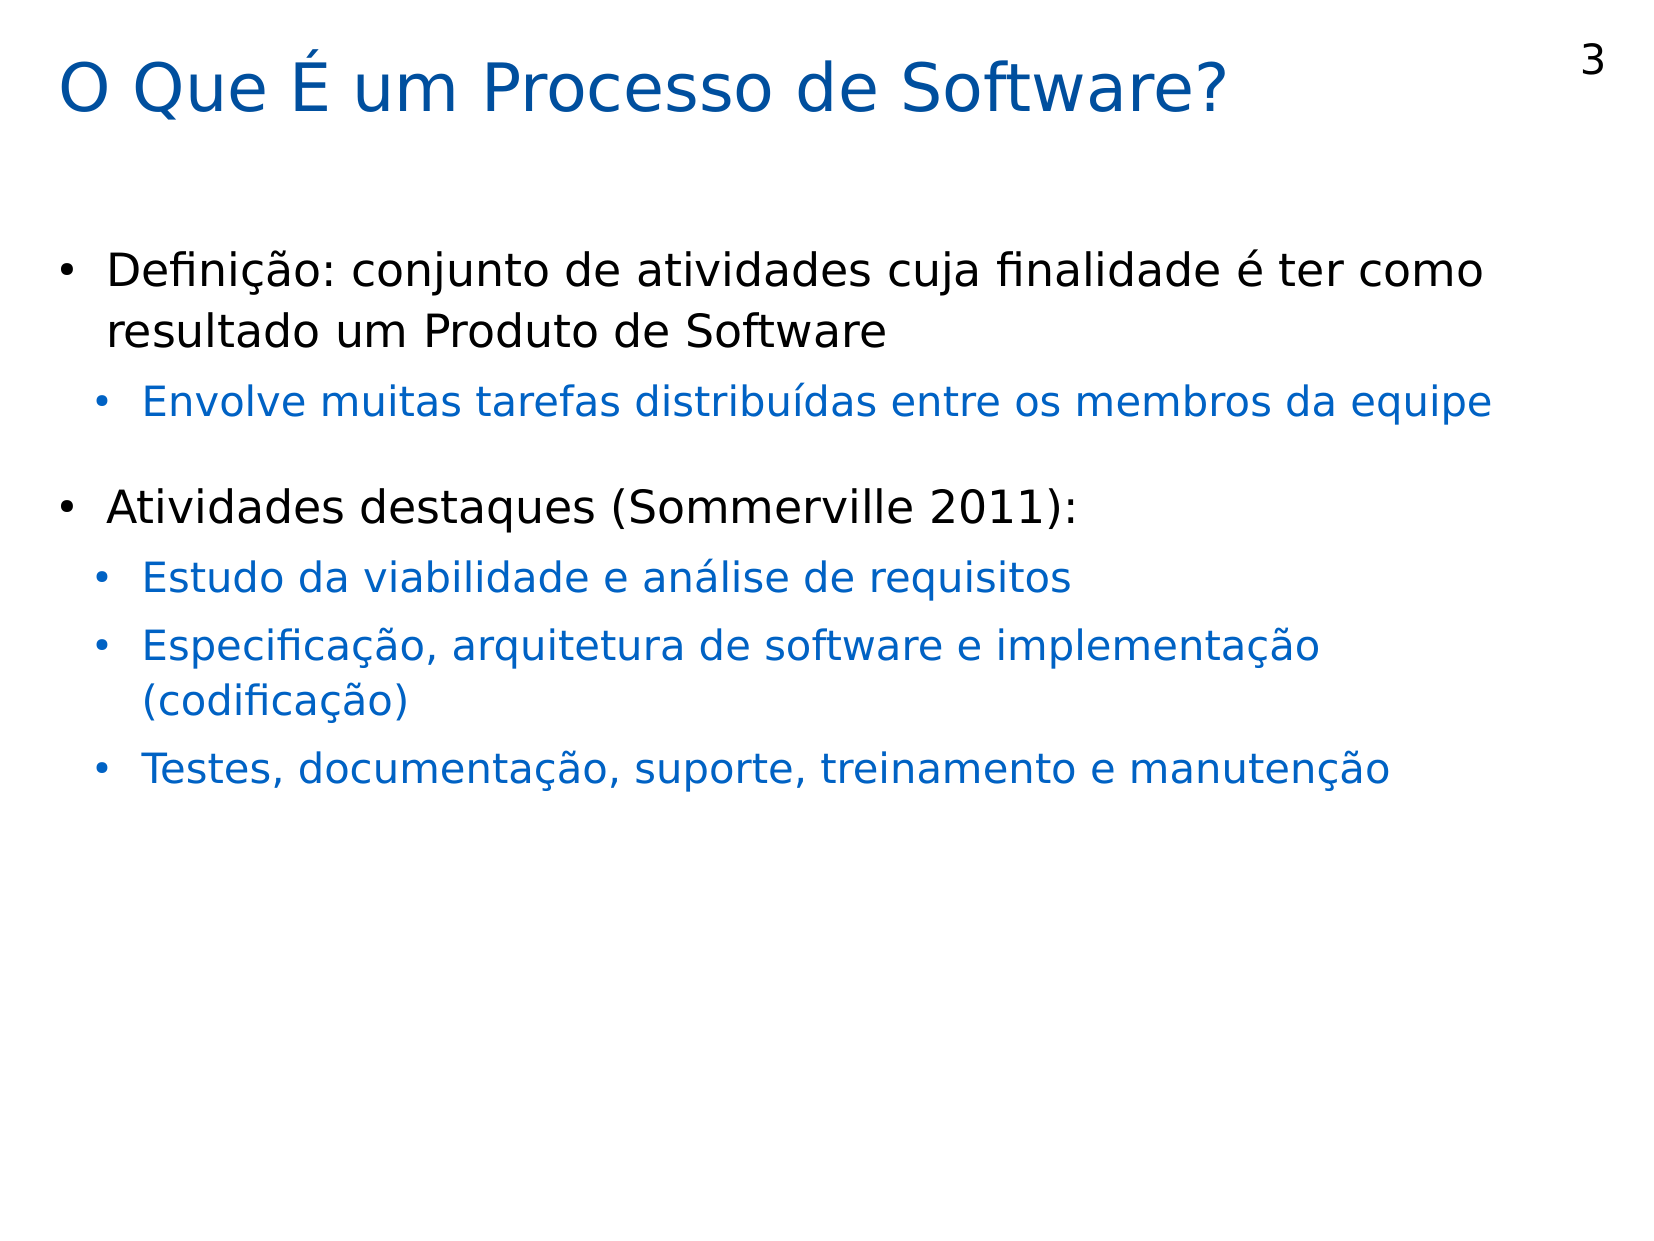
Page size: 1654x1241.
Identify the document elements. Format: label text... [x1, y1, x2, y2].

title O Que É um Processo de Software? [59, 29, 1506, 148]
list Definição: conjunto de atividades cuja finalidade é ter como resultado um Produto de Software Envolve muitas tarefas distribuídas entre os membros da equipe Atividades destaques (Sommerville 2011): Estudo da viabilidade e análise de requisitos Especificação, arquitetura de software e implementação (codificação) Testes, documentação, suporte, treinamento e manutenção [59, 236, 1595, 1211]
